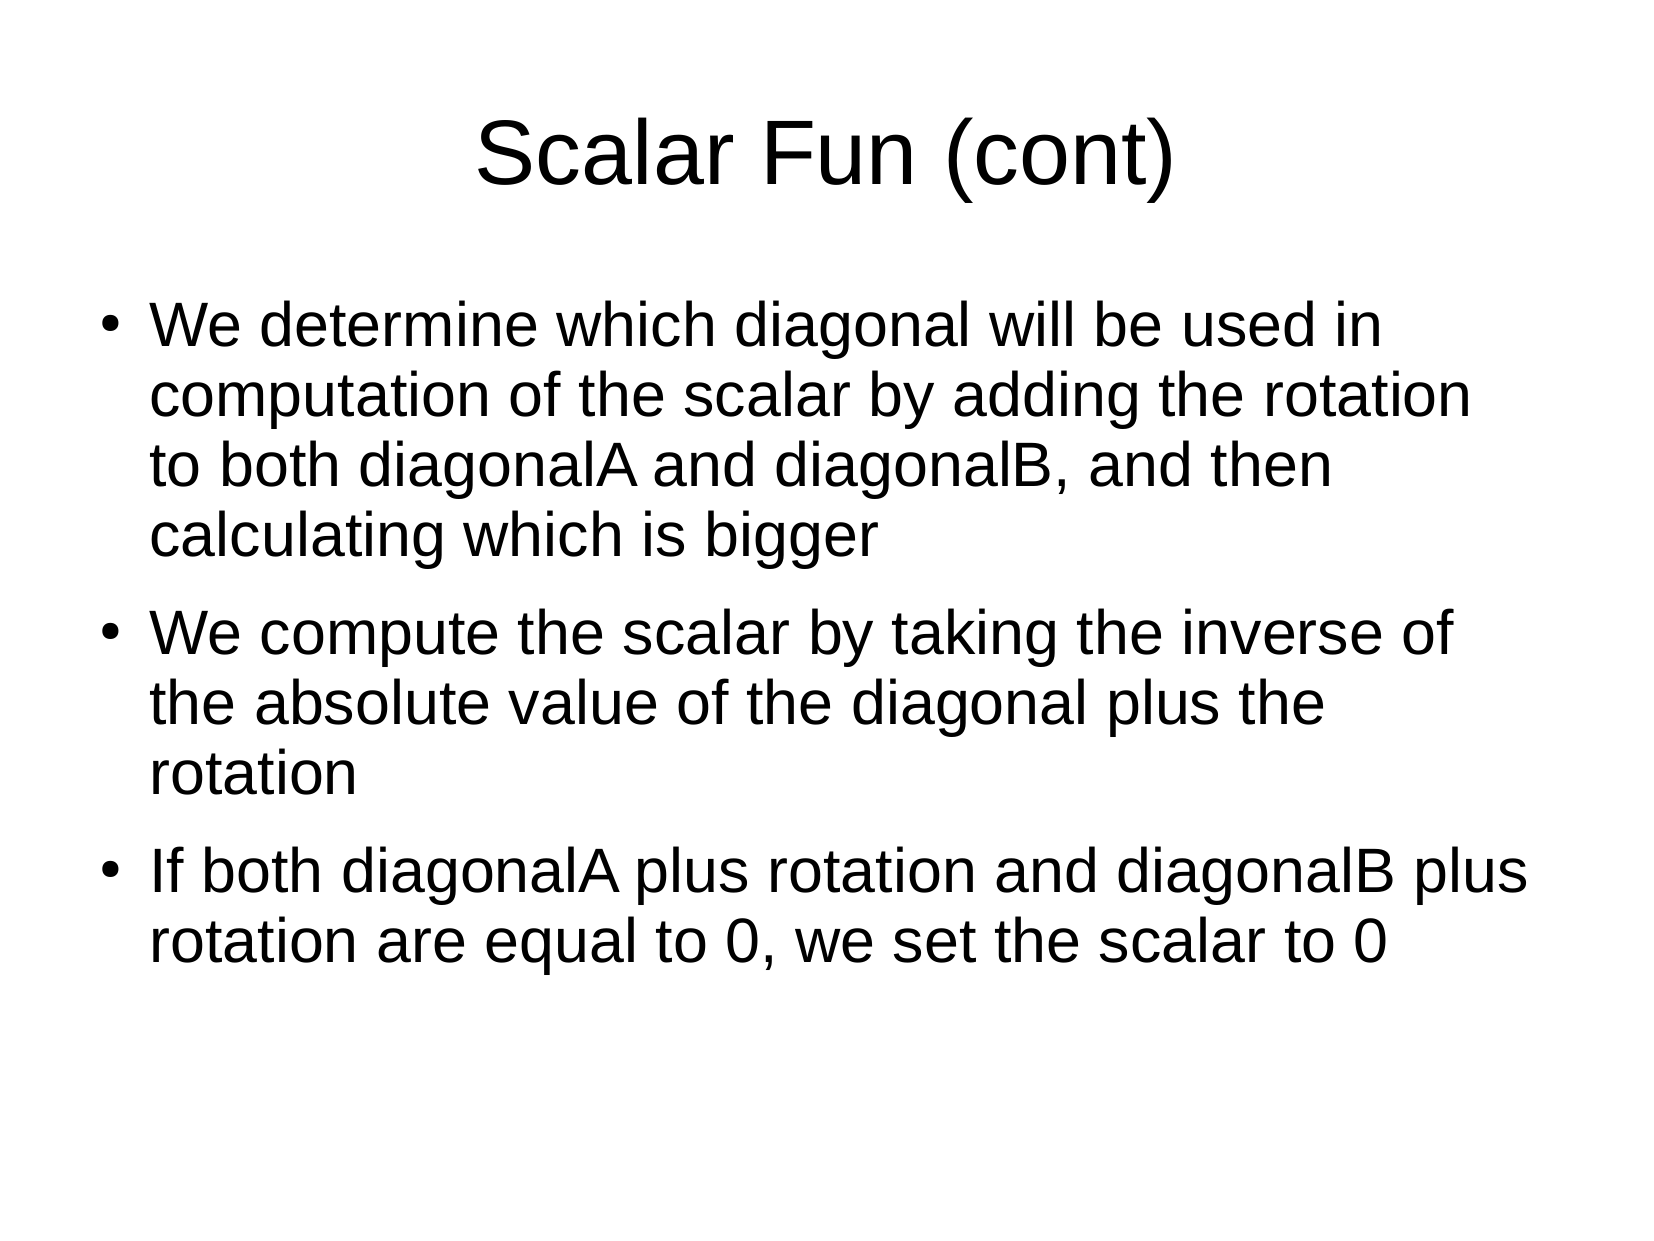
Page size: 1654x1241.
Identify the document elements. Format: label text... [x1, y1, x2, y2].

list We determine which diagonal will be used in computation of the scalar by adding the rotation to both diagonalA and diagonalB, and then calculating which is bigger We compute the scalar by taking the inverse of the absolute value of the diagonal plus the rotation If both diagonalA plus rotation and diagonalB plus rotation are equal to 0, we set the scalar to 0 [82, 290, 1538, 1010]
title Scalar Fun (cont) [82, 49, 1571, 257]
